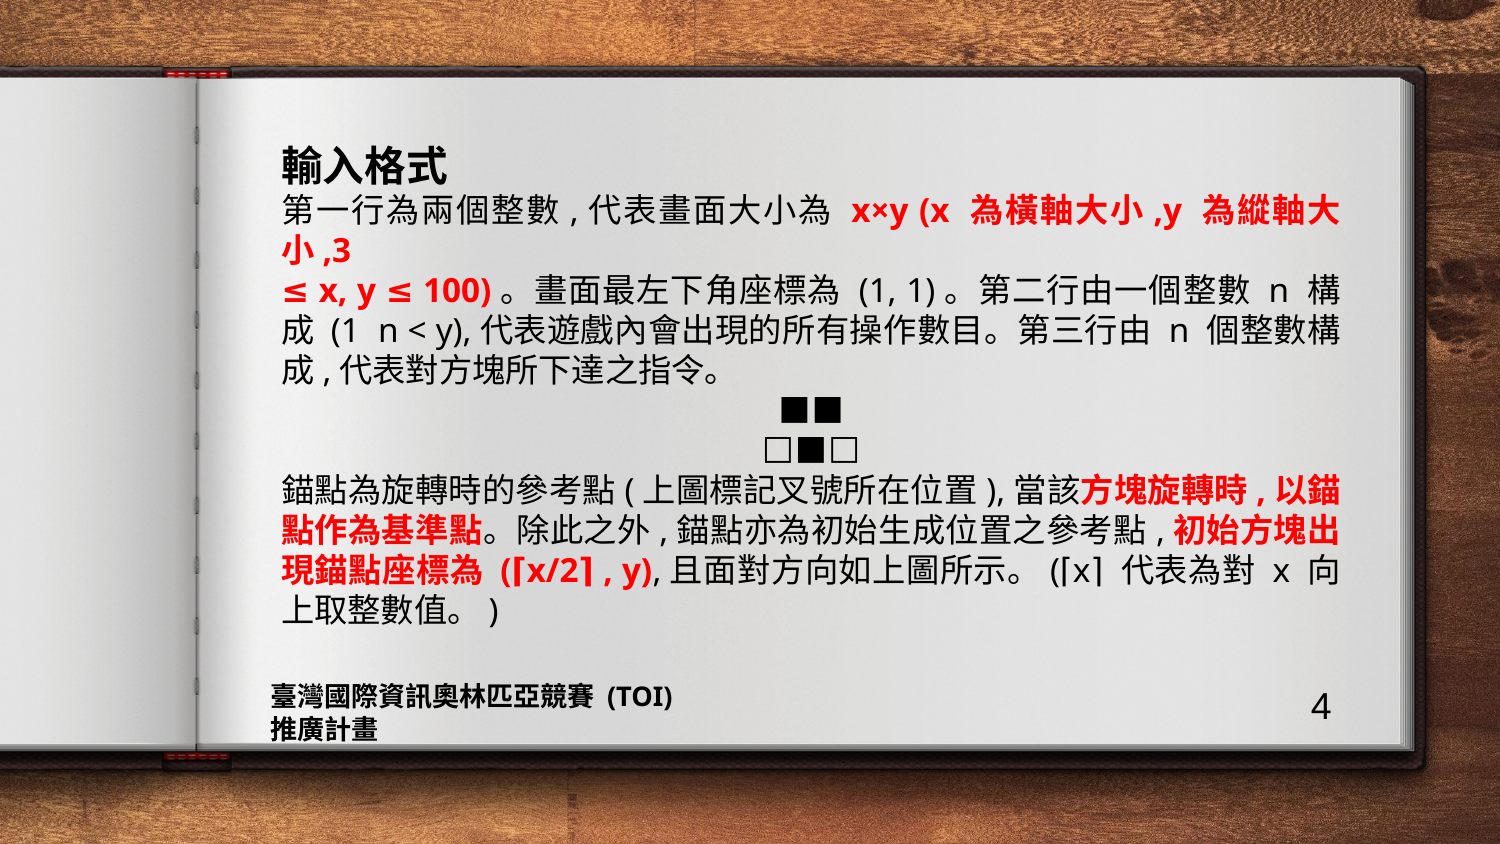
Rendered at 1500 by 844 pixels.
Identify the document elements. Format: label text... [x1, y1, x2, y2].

picture [0, 0, 1500, 844]
text_box 輸入格式 第一行為兩個整數,代表畫面大小為 x×y (x 為橫軸大小,y 為縱軸大小,3 ≤ x, y ≤ 100)。畫面最左下角座標為 (1, 1)。第二行由一個整數 n 構成 (1 n < y),代表遊戲內會出現的所有操作數目。第三行由 n 個整數構成,代表對方塊所下達之指令。 ⬛❎⬛ ⬜⬛⬜ 錨點為旋轉時的參考點(上圖標記叉號所在位置),當該方塊旋轉時,以錨點作為基準點。除此之外,錨點亦為初始生成位置之參考點,初始方塊出現錨點座標為 (⌈x/2⌉ , y),且面對方向如上圖所示。(⌈x⌉ 代表為對 x 向上取整數值。) [266, 132, 1356, 634]
text_box <number> [1295, 672, 1386, 737]
